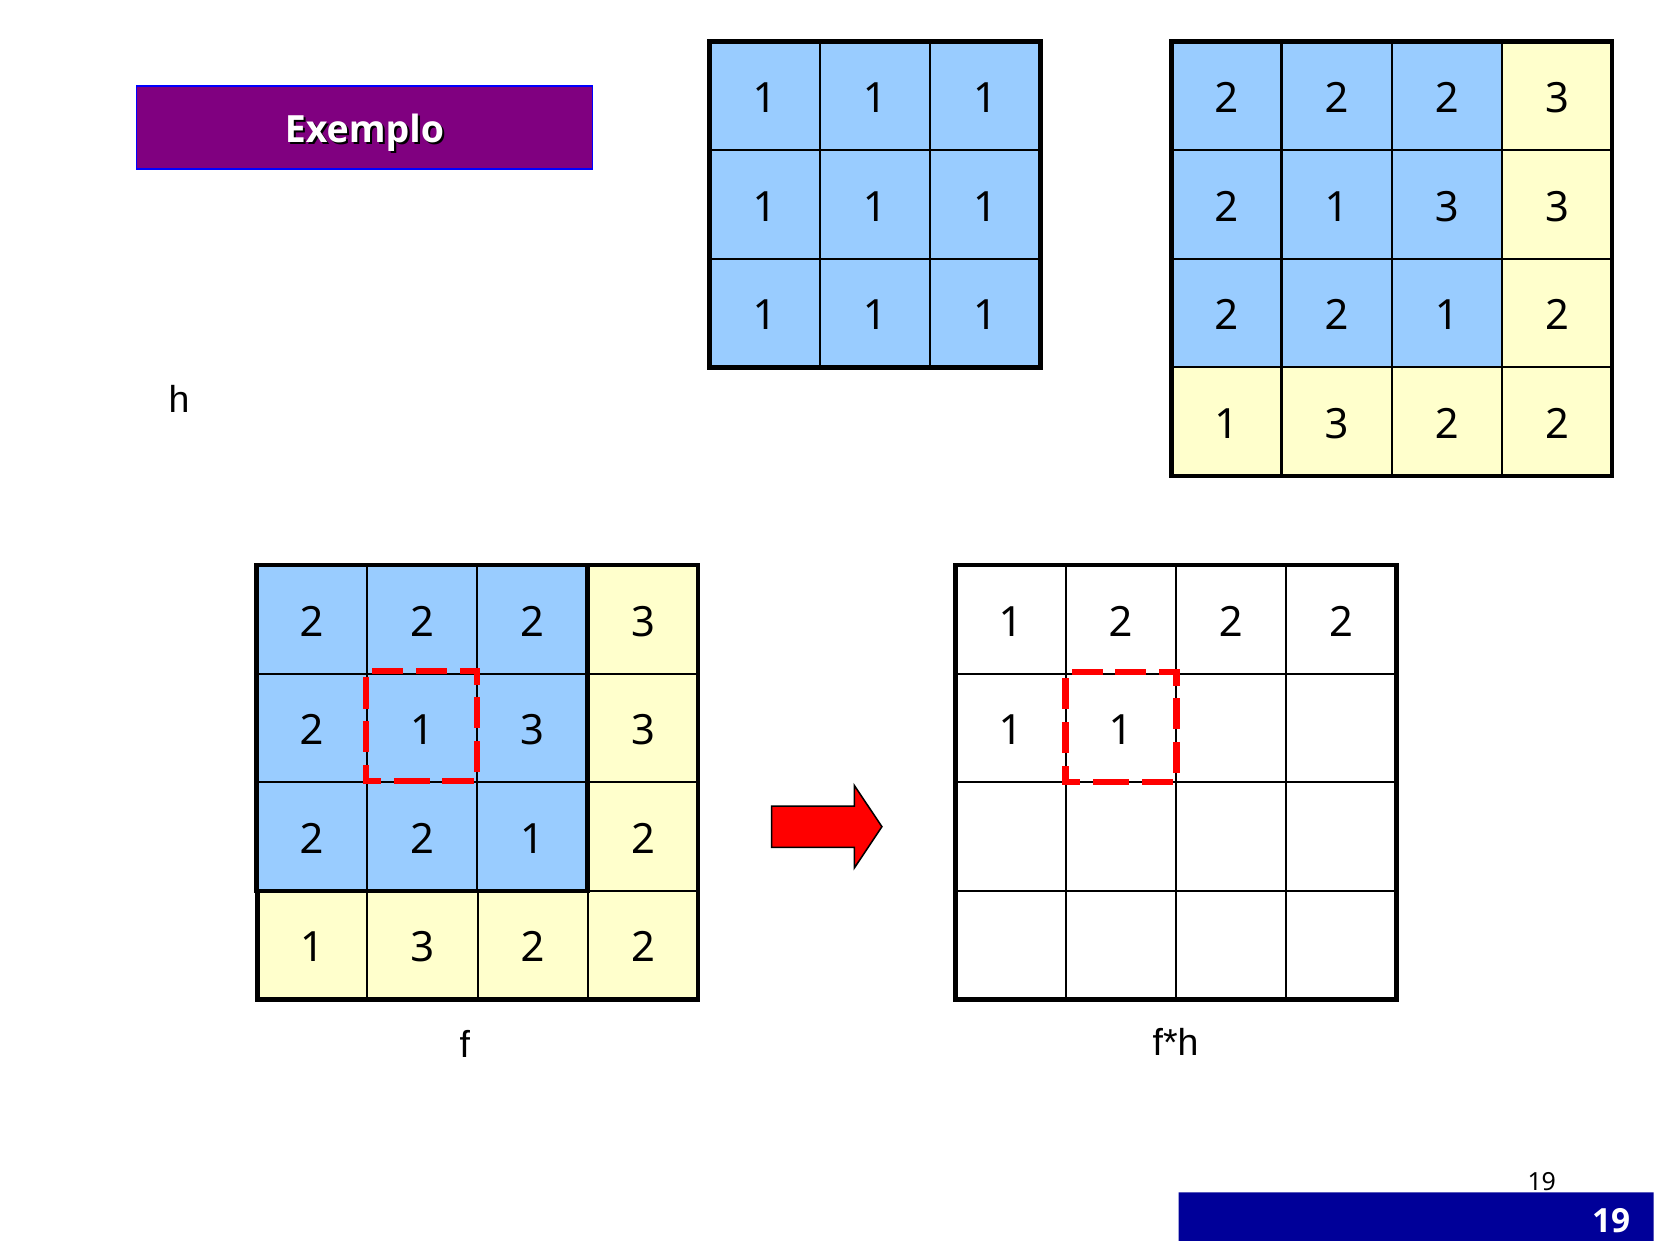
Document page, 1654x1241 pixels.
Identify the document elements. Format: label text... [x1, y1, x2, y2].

text_box 3 [1283, 368, 1391, 474]
text_box 3 [1503, 151, 1610, 258]
text_box 2 [1393, 368, 1501, 474]
text_box 1 [260, 893, 366, 997]
text_box 3 [590, 567, 696, 673]
text_box 2 [1174, 260, 1280, 366]
text_box 1 [931, 151, 1038, 258]
text_box 1 [821, 260, 929, 365]
text_box 1 [1174, 368, 1280, 474]
text_box 1 [1393, 260, 1501, 366]
text_box 3 [368, 893, 477, 997]
text_box 2 [1174, 151, 1280, 258]
text_box h [153, 367, 205, 428]
text_box 1 [712, 44, 819, 149]
text_box 1 [368, 675, 476, 781]
text_box 2 [1287, 567, 1394, 673]
text_box 2 [1503, 368, 1610, 474]
text_box 2 [259, 675, 366, 781]
text_box [771, 785, 882, 869]
text_box 1 [931, 260, 1038, 365]
text_box 1 [712, 151, 819, 258]
text_box 2 [1283, 44, 1391, 149]
text_box 2 [479, 893, 587, 997]
text_box 1 [931, 44, 1038, 149]
text_box 1 [1067, 675, 1175, 781]
text_box 2 [589, 892, 696, 997]
text_box 3 [1393, 151, 1501, 258]
text_box 3 [478, 675, 585, 781]
text_box 2 [259, 783, 366, 889]
text_box 2 [259, 567, 366, 673]
text_box 2 [368, 567, 476, 673]
text_box 2 [368, 783, 476, 889]
text_box Exemplo [136, 86, 593, 169]
text_box f*h [1137, 1010, 1214, 1071]
text_box 1 [821, 151, 929, 258]
text_box 1 [1283, 151, 1391, 258]
text_box 3 [590, 675, 696, 781]
text_box 2 [590, 783, 696, 890]
text_box 1 [478, 783, 585, 889]
text_box 2 [1174, 44, 1280, 149]
text_box <number> [1334, 1149, 1571, 1216]
text_box 1 [958, 567, 1065, 673]
text_box 2 [1283, 260, 1391, 366]
text_box 2 [1393, 44, 1501, 149]
text_box 1 [712, 260, 819, 365]
text_box f [444, 1012, 486, 1073]
text_box 2 [1177, 567, 1285, 673]
text_box 1 [958, 675, 1065, 781]
text_box 2 [478, 567, 585, 673]
text_box 1 [821, 44, 929, 149]
text_box 3 [1503, 44, 1610, 149]
text_box 2 [1067, 567, 1175, 673]
text_box 2 [1503, 260, 1610, 366]
